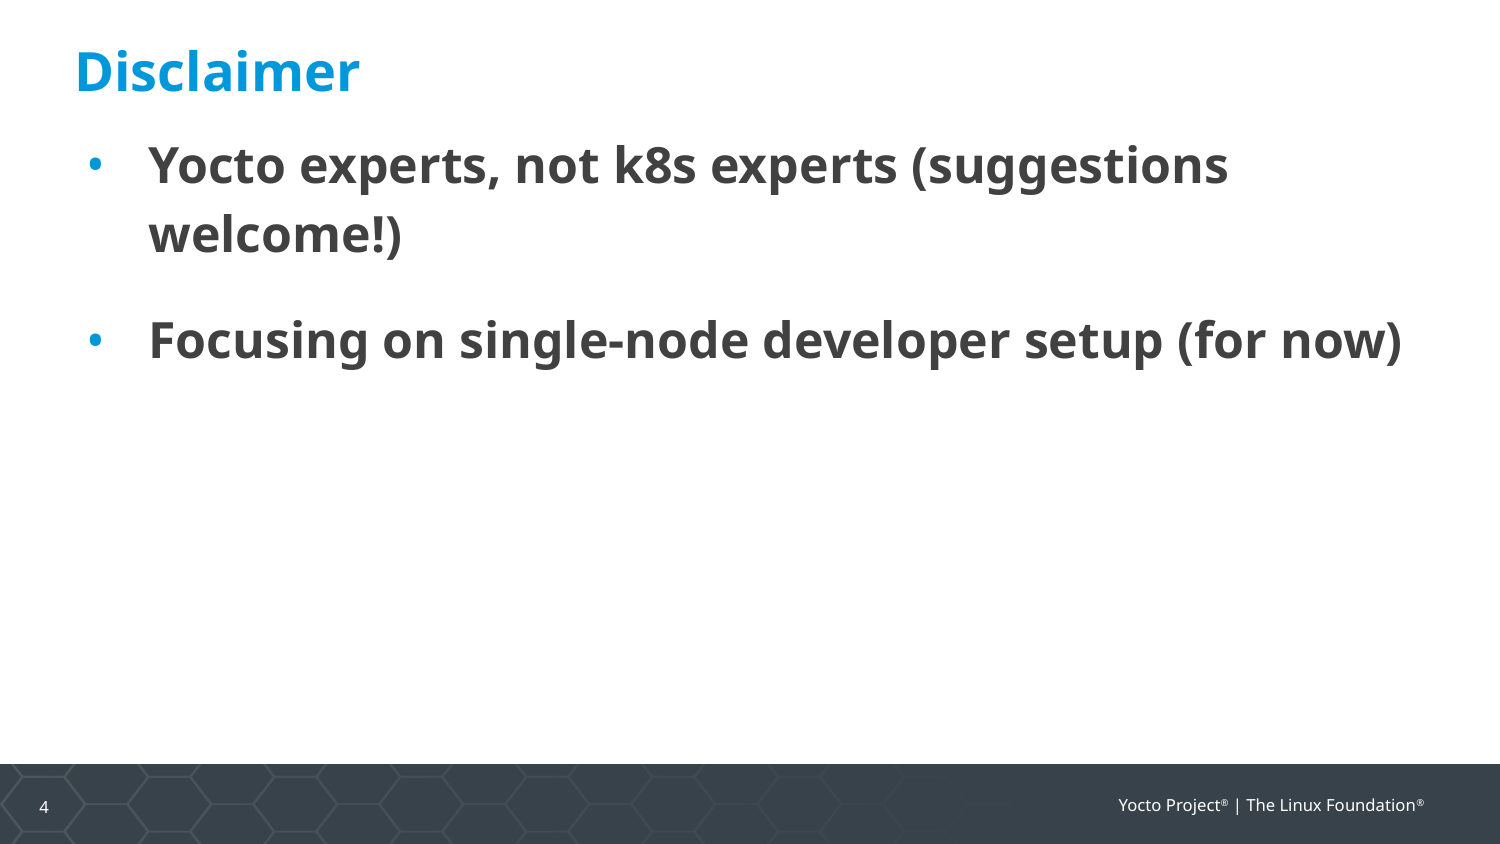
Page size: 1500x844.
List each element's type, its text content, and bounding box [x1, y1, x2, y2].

list Yocto experts, not k8s experts (suggestions welcome!) Focusing on single-node developer setup (for now) [73, 124, 1425, 728]
picture [0, 0, 1500, 844]
title Disclaimer [74, 37, 1425, 114]
